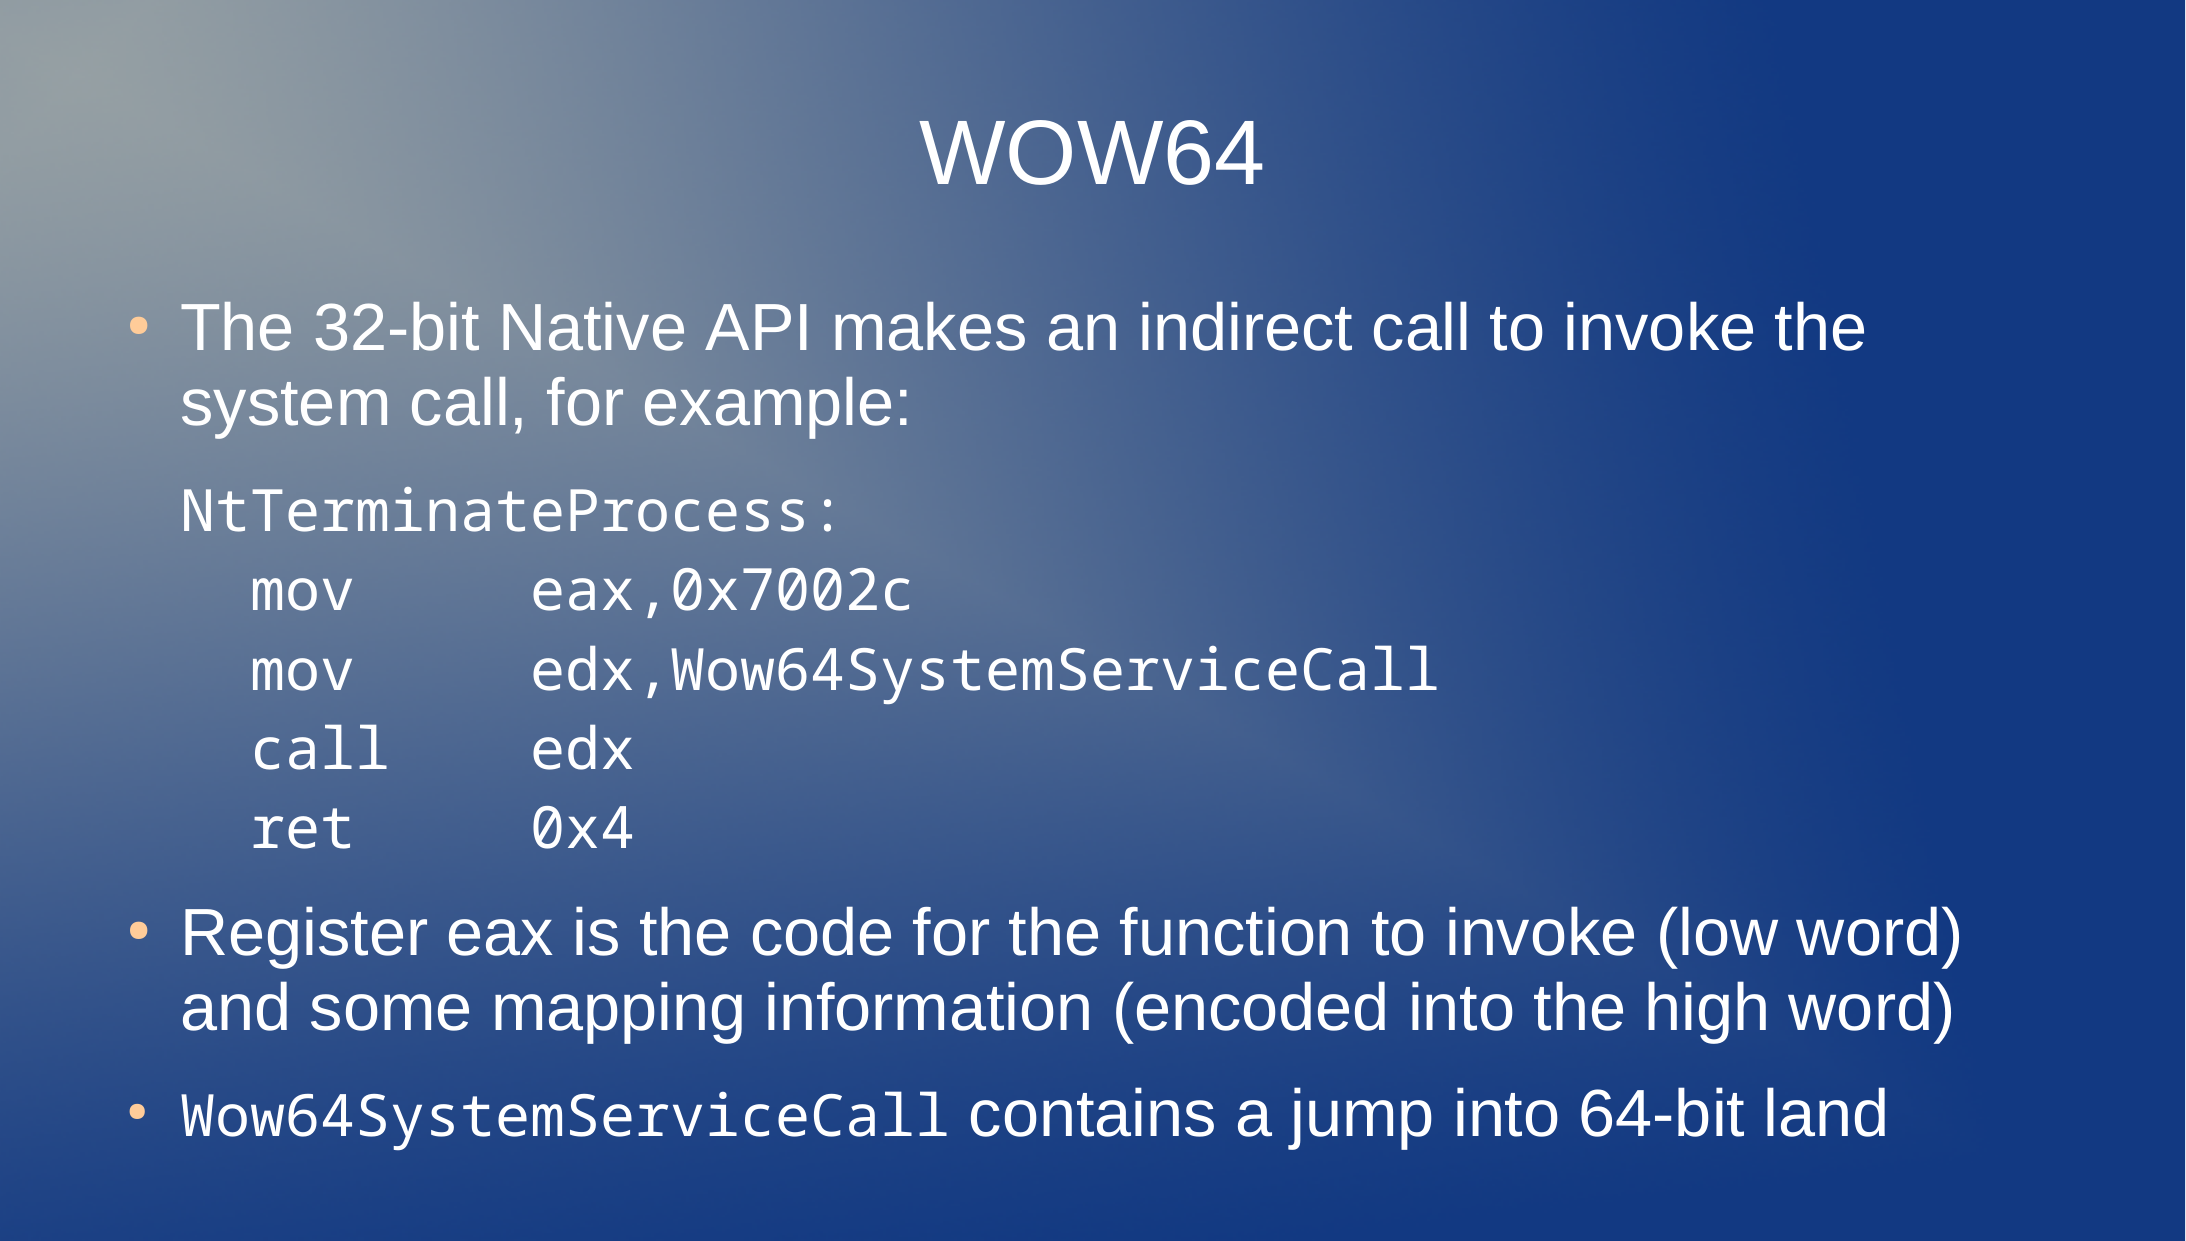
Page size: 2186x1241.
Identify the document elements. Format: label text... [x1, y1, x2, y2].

picture [0, 0, 2186, 1241]
title WOW64 [109, 49, 2076, 257]
list The 32-bit Native API makes an indirect call to invoke the system call, for example: NtTerminateProcess: mov eax,0x7002c mov edx,Wow64SystemServiceCall call edx ret 0x4 Register eax is the code for the function to invoke (low word) and some mapping information (encoded into the high word) Wow64SystemServiceCall contains a jump into 64-bit land [109, 290, 2076, 1241]
